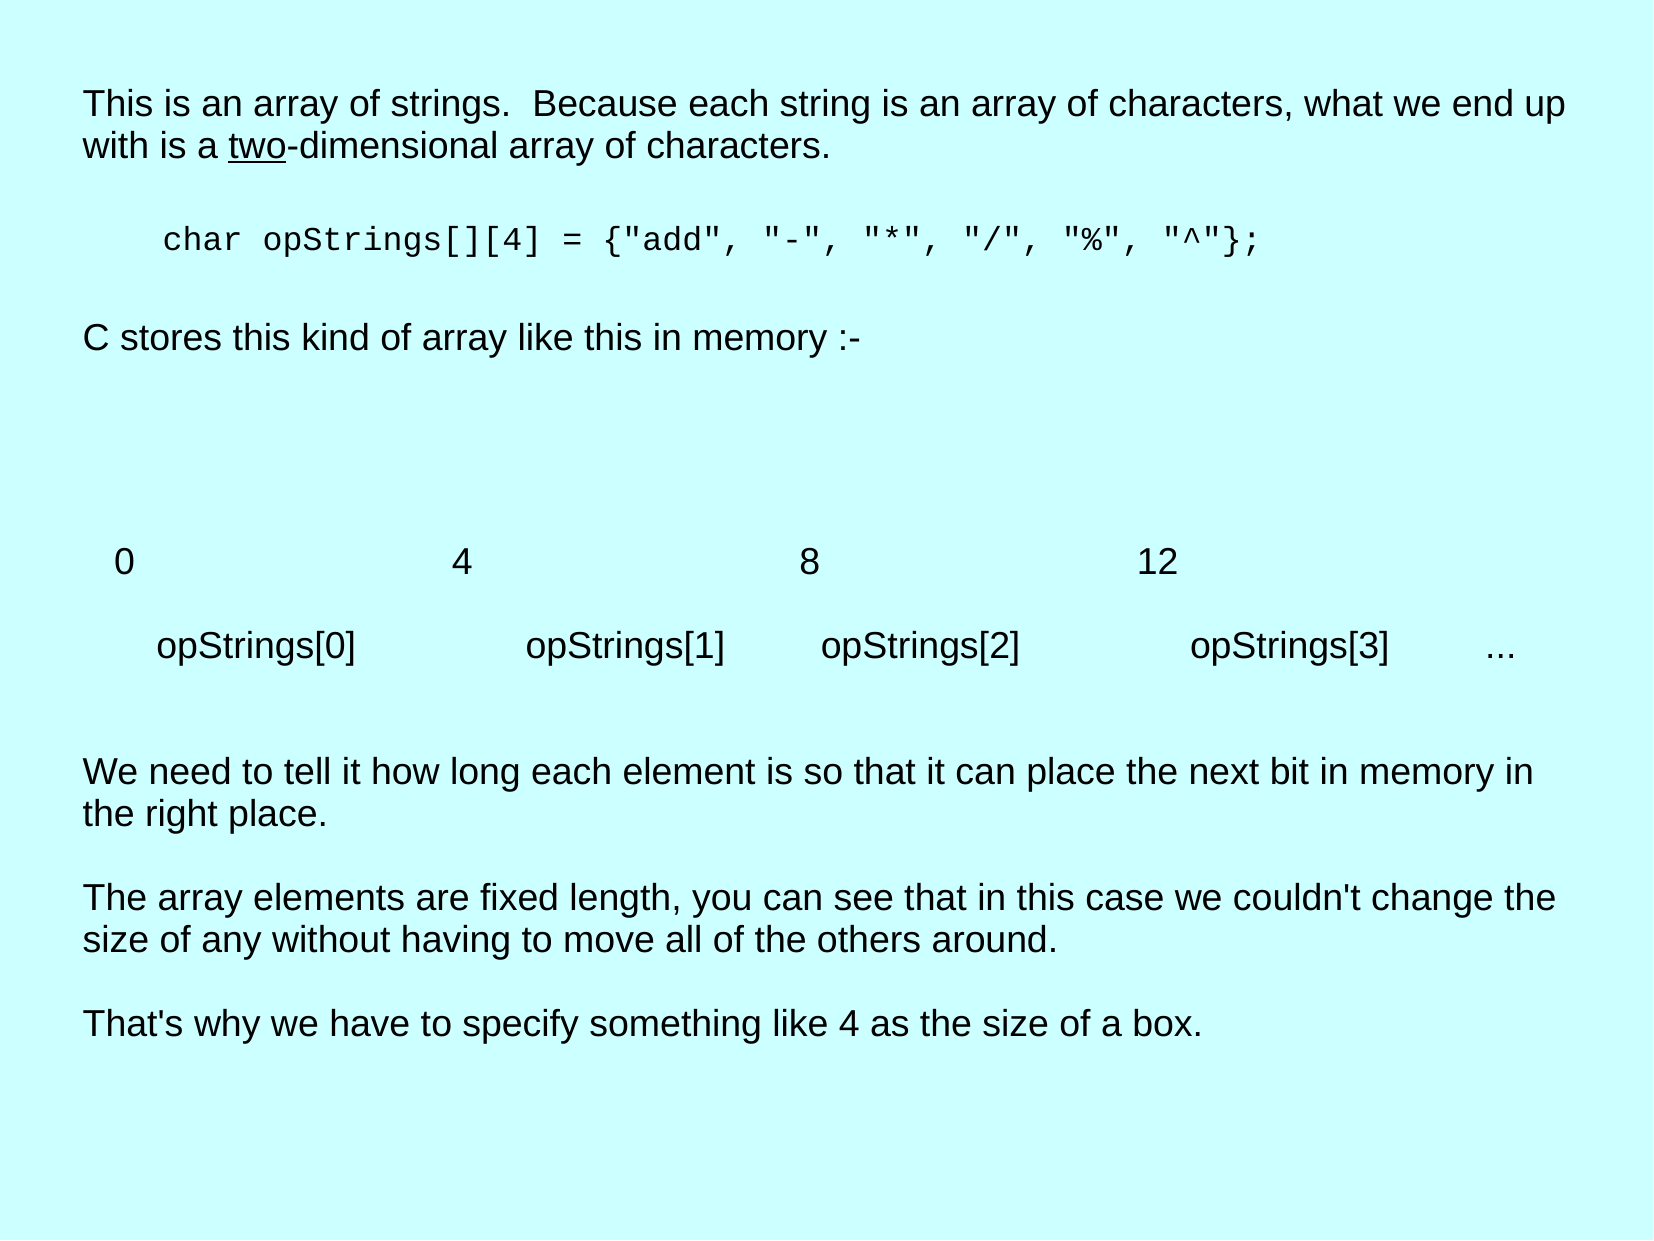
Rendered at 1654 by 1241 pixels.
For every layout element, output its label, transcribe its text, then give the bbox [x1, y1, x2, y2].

subtitle This is an array of strings. Because each string is an array of characters, what we end up with is a two-dimensional array of characters. char opStrings[][4] = {"add", "-", "*", "/", "%", "^"}; C stores this kind of array like this in memory :- 0 4 8 12 opStrings[0] opStrings[1] opStrings[2] opStrings[3] ... We need to tell it how long each element is so that it can place the next bit in memory in the right place. The array elements are fixed length, you can see that in this case we couldn't change the size of any without having to move all of the others around. That's why we have to specify something like 4 as the size of a box. [82, 82, 1583, 1158]
